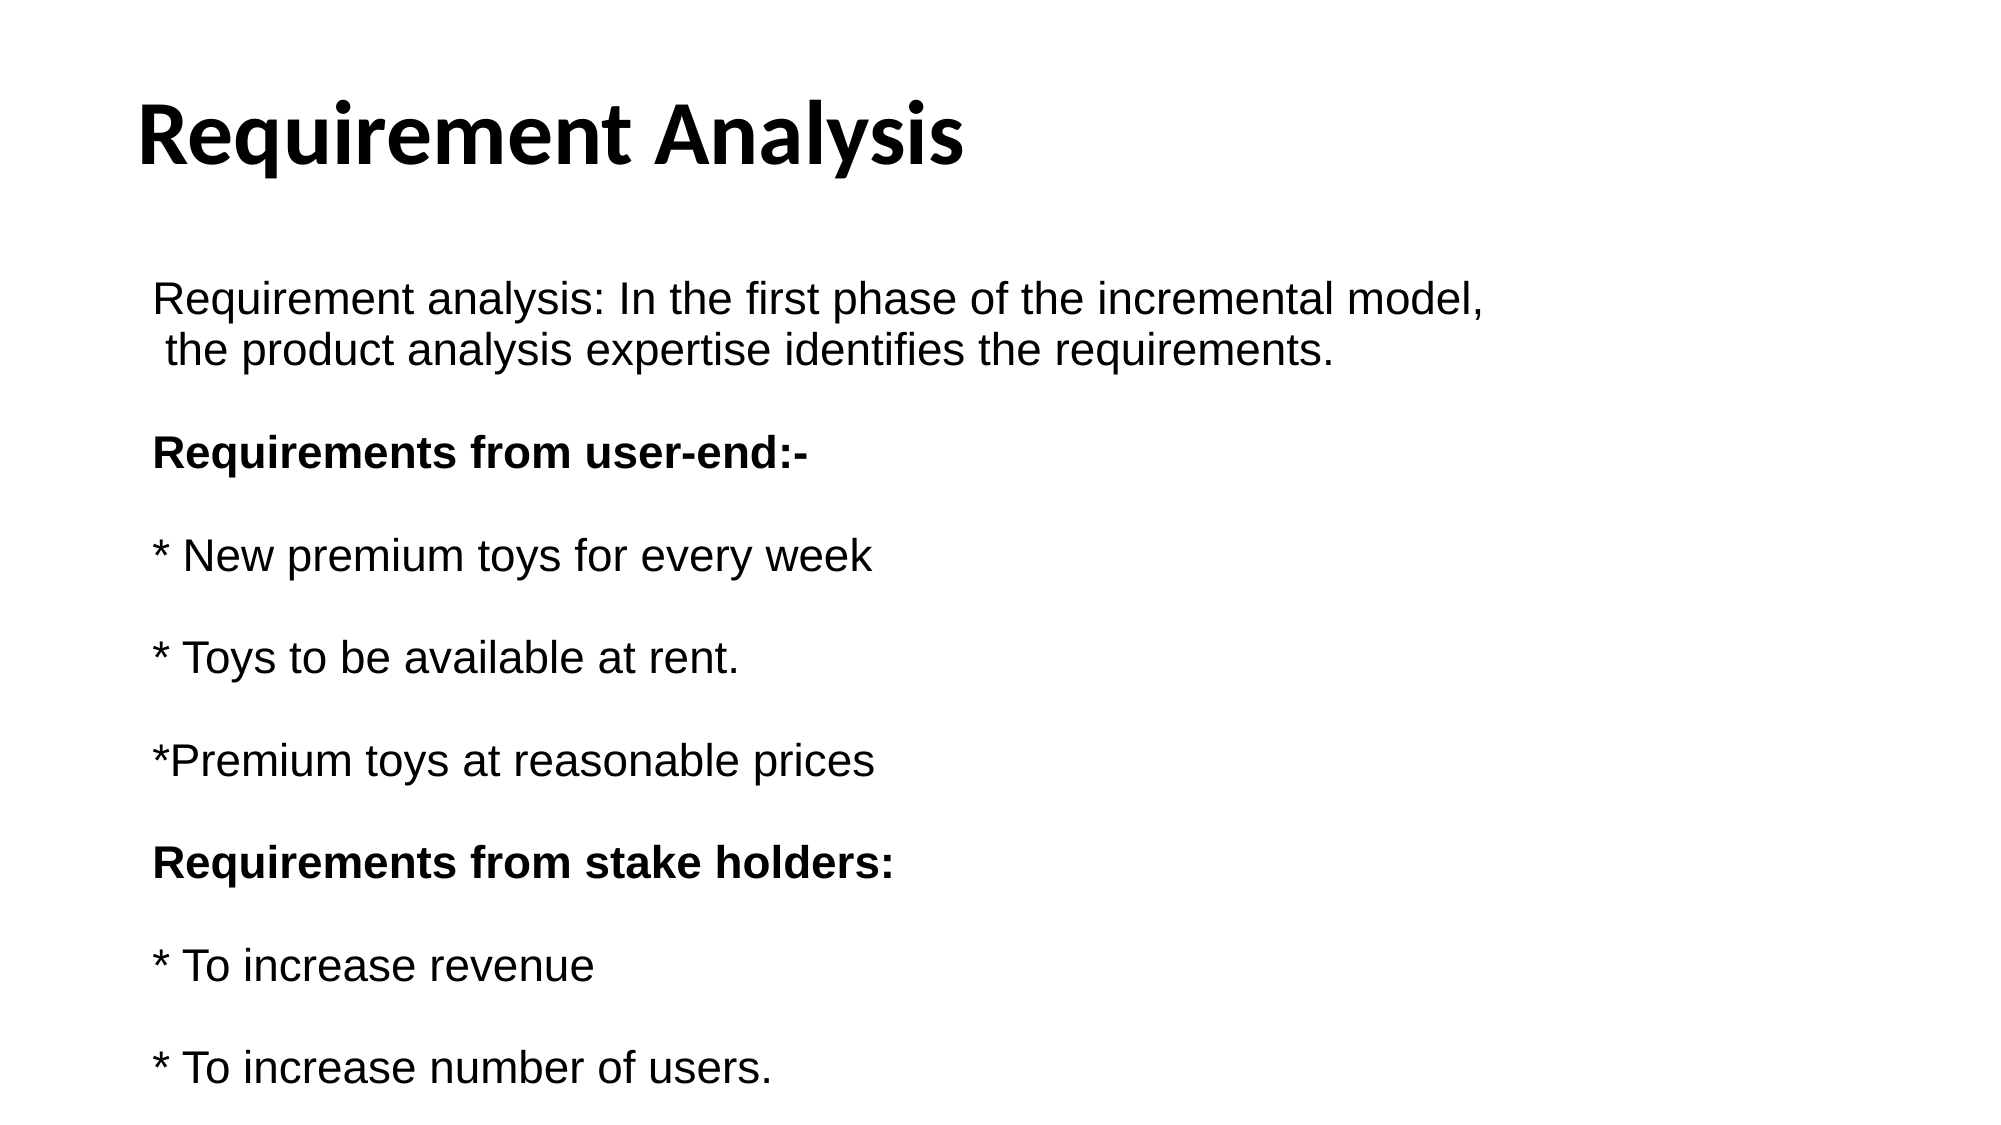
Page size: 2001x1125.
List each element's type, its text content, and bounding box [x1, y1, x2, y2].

title Requirement Analysis [137, 59, 1863, 265]
text_box Requirement analysis: In the first phase of the incremental model, the product analysis expertise identifies the requirements. Requirements from user-end:- * New premium toys for every week * Toys to be available at rent. *Premium toys at reasonable prices Requirements from stake holders: * To increase revenue * To increase number of users. [137, 265, 2000, 1101]
